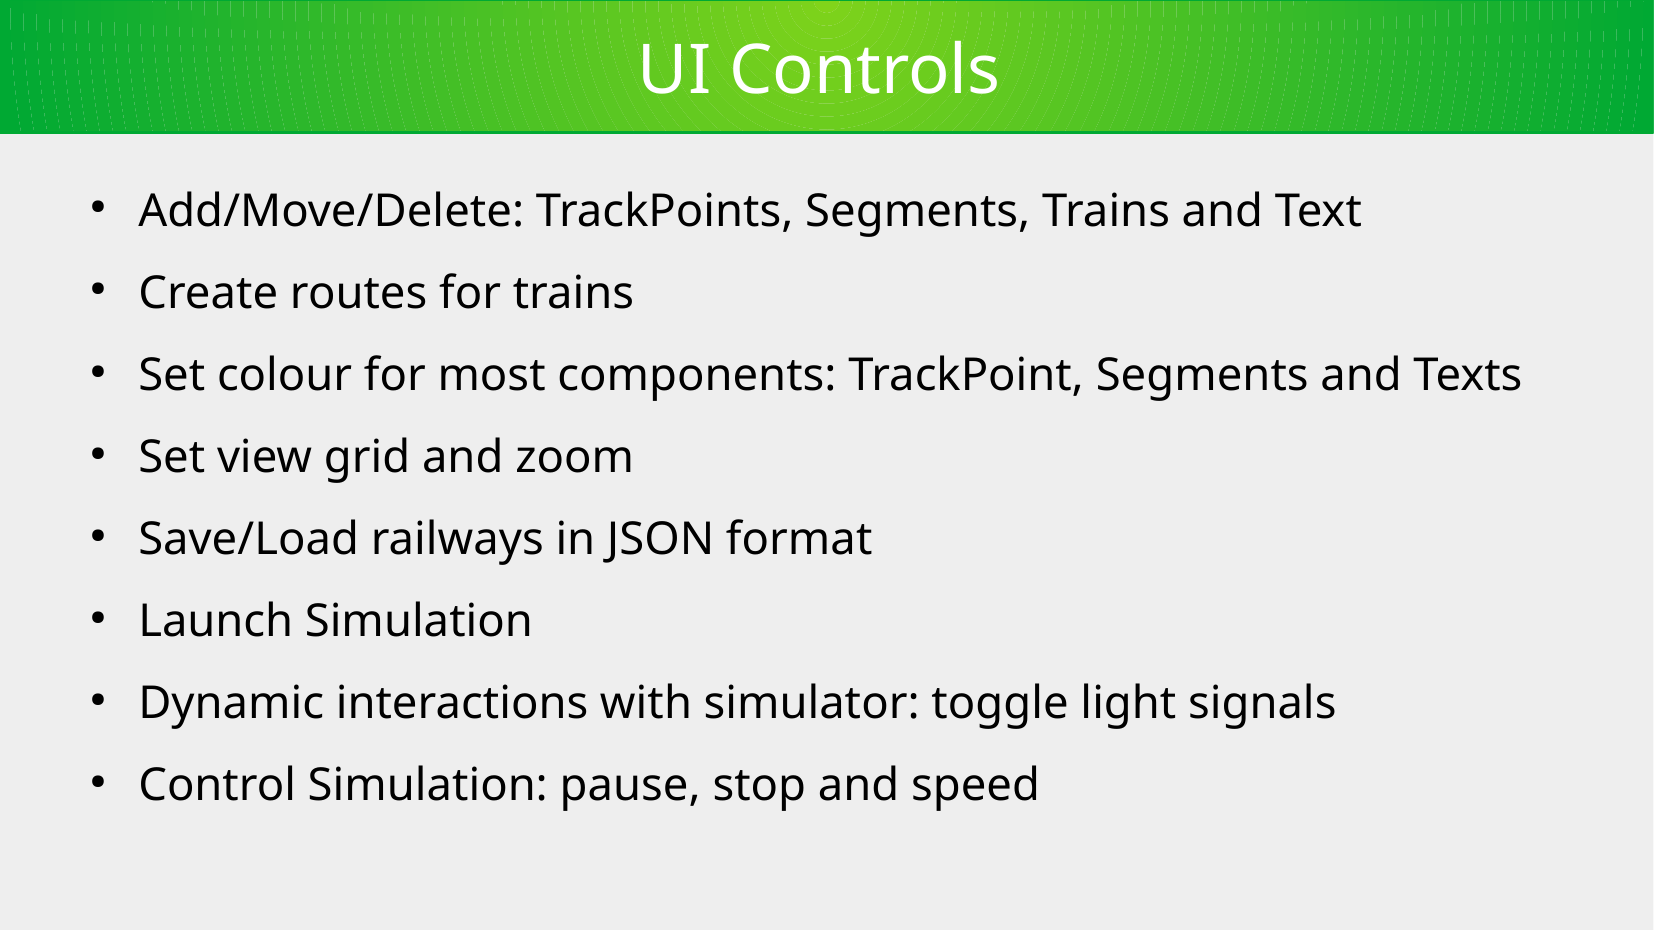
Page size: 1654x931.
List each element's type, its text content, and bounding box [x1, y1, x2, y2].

title UI Controls [73, 14, 1565, 119]
list Add/Move/Delete: TrackPoints, Segments, Trains and Text Create routes for trains Set colour for most components: TrackPoint, Segments and Texts Set view grid and zoom Save/Load railways in JSON format Launch Simulation Dynamic interactions with simulator: toggle light signals Control Simulation: pause, stop and speed [73, 177, 1565, 827]
